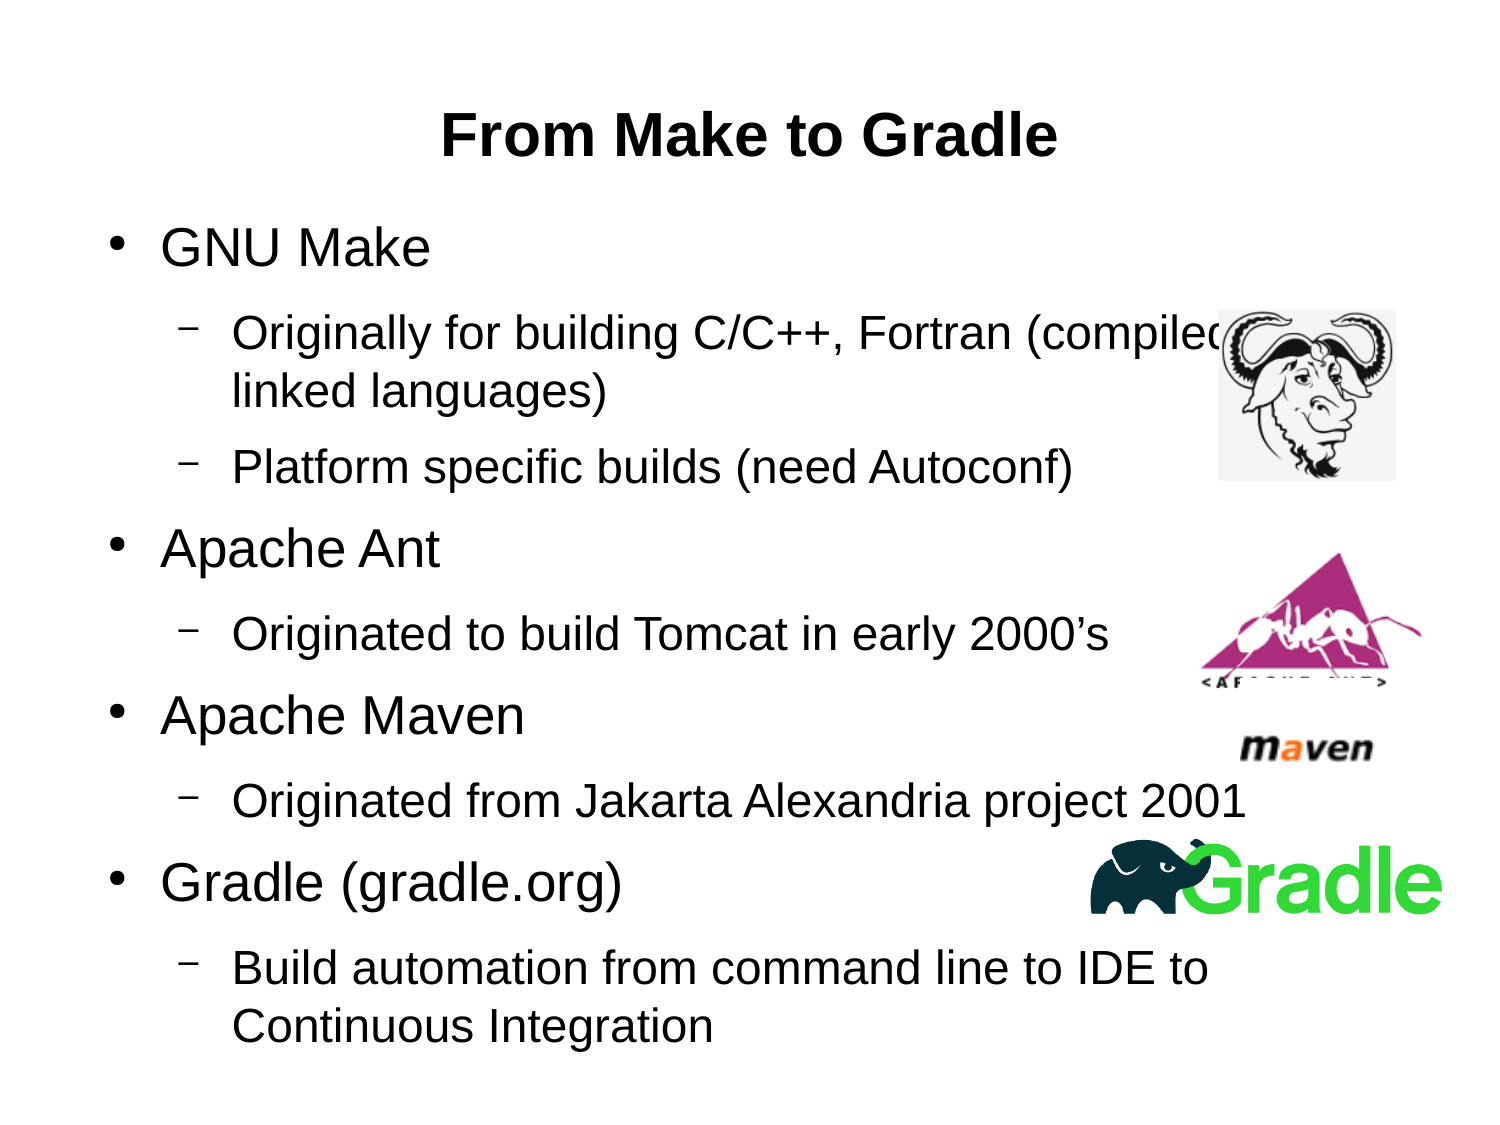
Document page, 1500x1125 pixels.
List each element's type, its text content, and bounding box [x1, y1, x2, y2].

picture [1086, 818, 1448, 923]
title From Make to Gradle [75, 44, 1425, 177]
picture [1199, 552, 1424, 812]
picture [1219, 310, 1396, 481]
list GNU Make Originally for building C/C++, Fortran (compiled and linked languages) Platform specific builds (need Autoconf) Apache Ant Originated to build Tomcat in early 2000’s Apache Maven Originated from Jakarta Alexandria project 2001 Gradle (gradle.org) Build automation from command line to IDE to Continuous Integration [75, 204, 1395, 1075]
